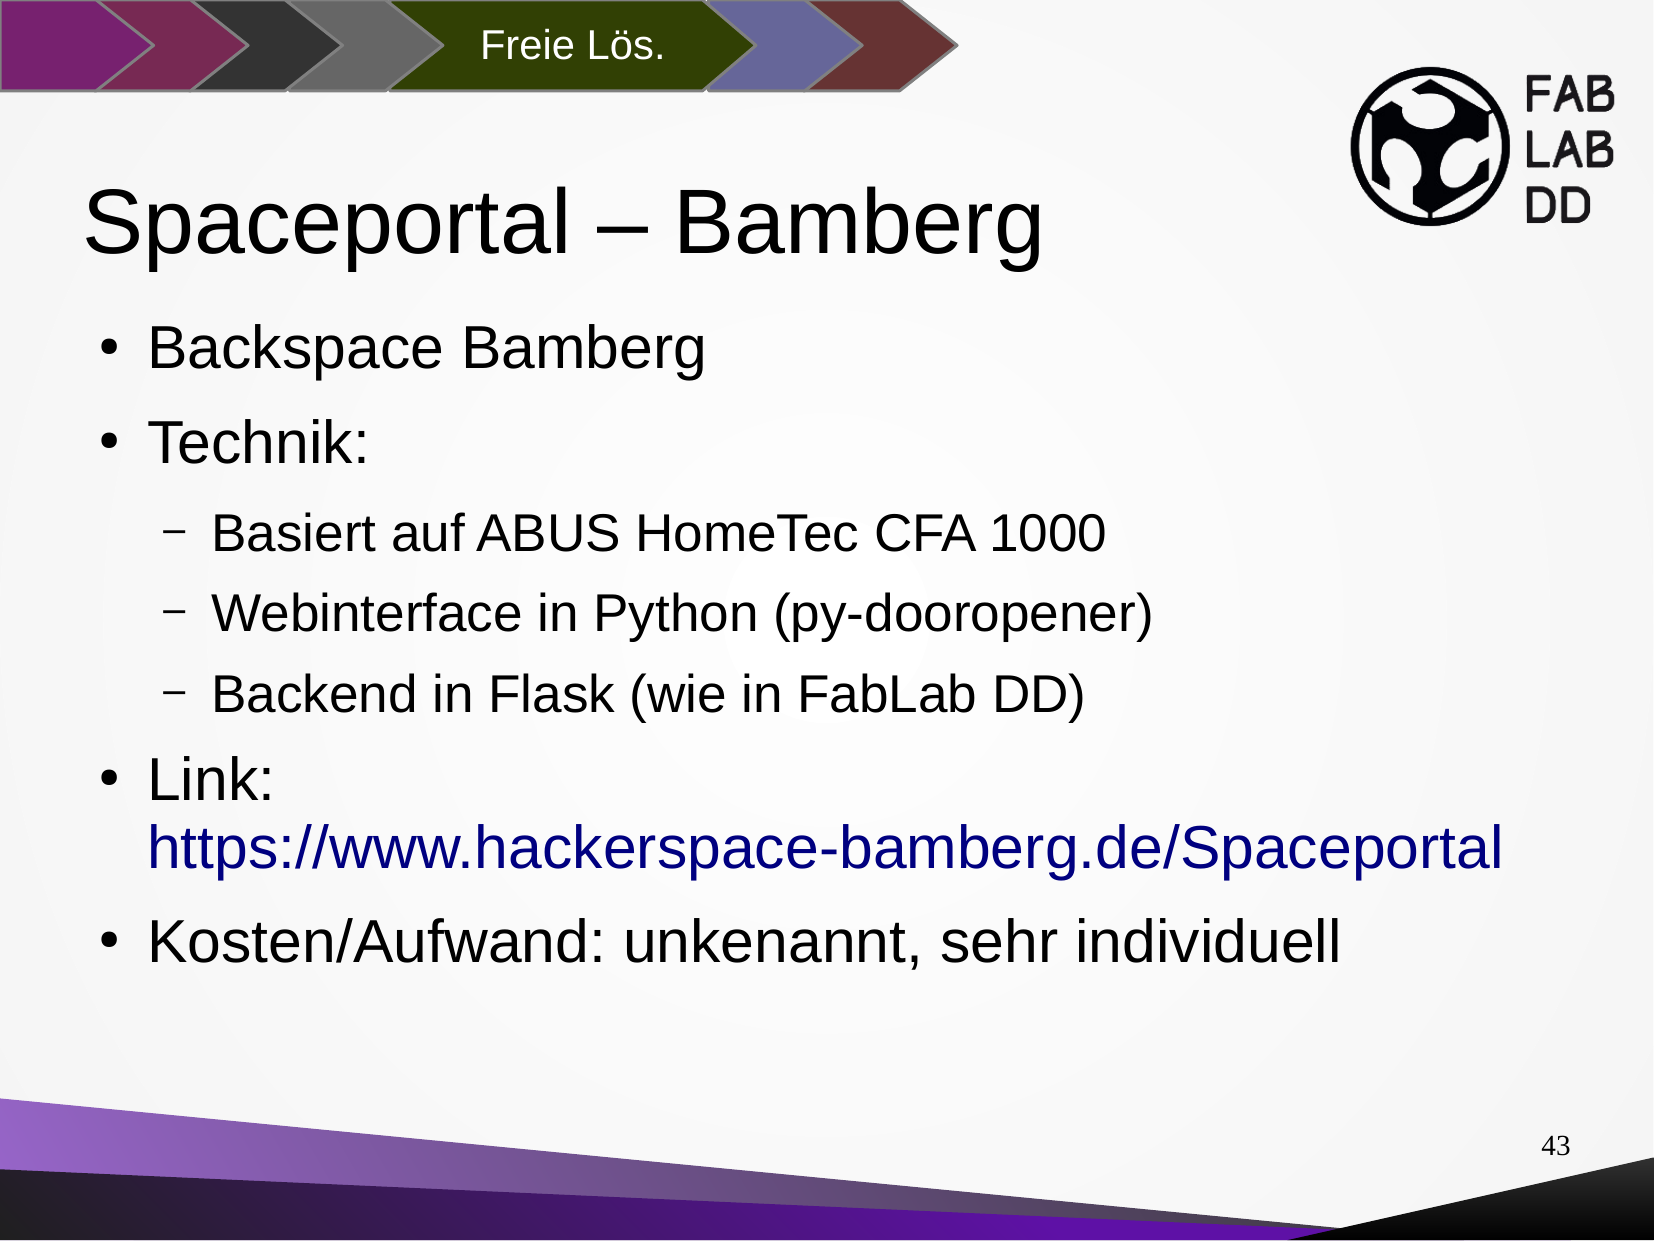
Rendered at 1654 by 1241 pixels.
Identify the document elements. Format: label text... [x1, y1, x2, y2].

text_box Freie Lös. [389, 0, 756, 91]
text_box [0, 0, 443, 91]
text_box [708, 0, 958, 91]
title Spaceportal – Bamberg [82, 118, 1300, 313]
list Backspace Bamberg Technik: Basiert auf ABUS HomeTec CFA 1000 Webinterface in Python (py-dooropener) Backend in Flask (wie in FabLab DD) Link: https://www.hackerspace-bamberg.de/Spaceportal Kosten/Aufwand: unkenannt, sehr individuell [82, 313, 1538, 1034]
picture [1324, 36, 1642, 257]
